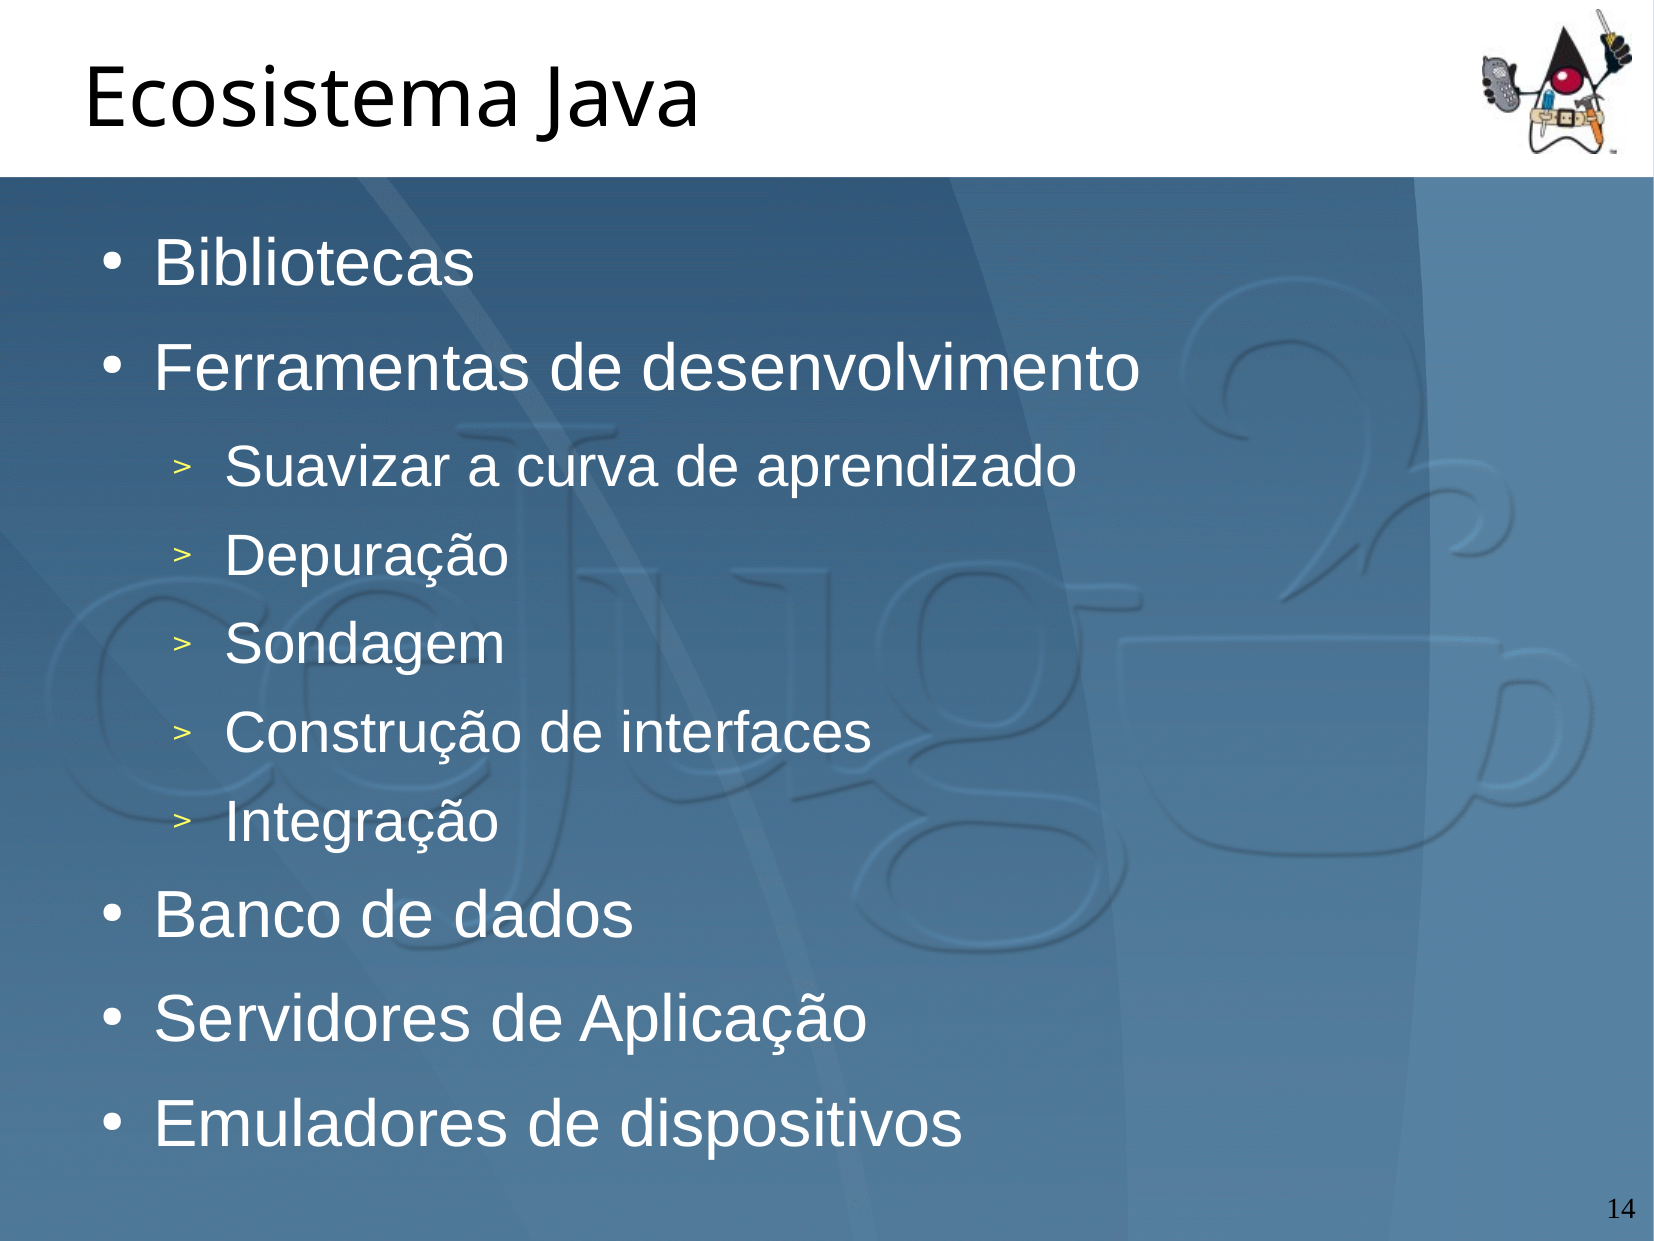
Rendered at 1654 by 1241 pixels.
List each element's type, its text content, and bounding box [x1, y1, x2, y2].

picture [1482, 9, 1632, 154]
picture [0, 178, 1654, 1241]
title Ecosistema Java [82, 0, 1571, 198]
list Bibliotecas Ferramentas de desenvolvimento Suavizar a curva de aprendizado Depuração Sondagem Construção de interfaces Integração Banco de dados Servidores de Aplicação Emuladores de dispositivos [82, 225, 1571, 1161]
